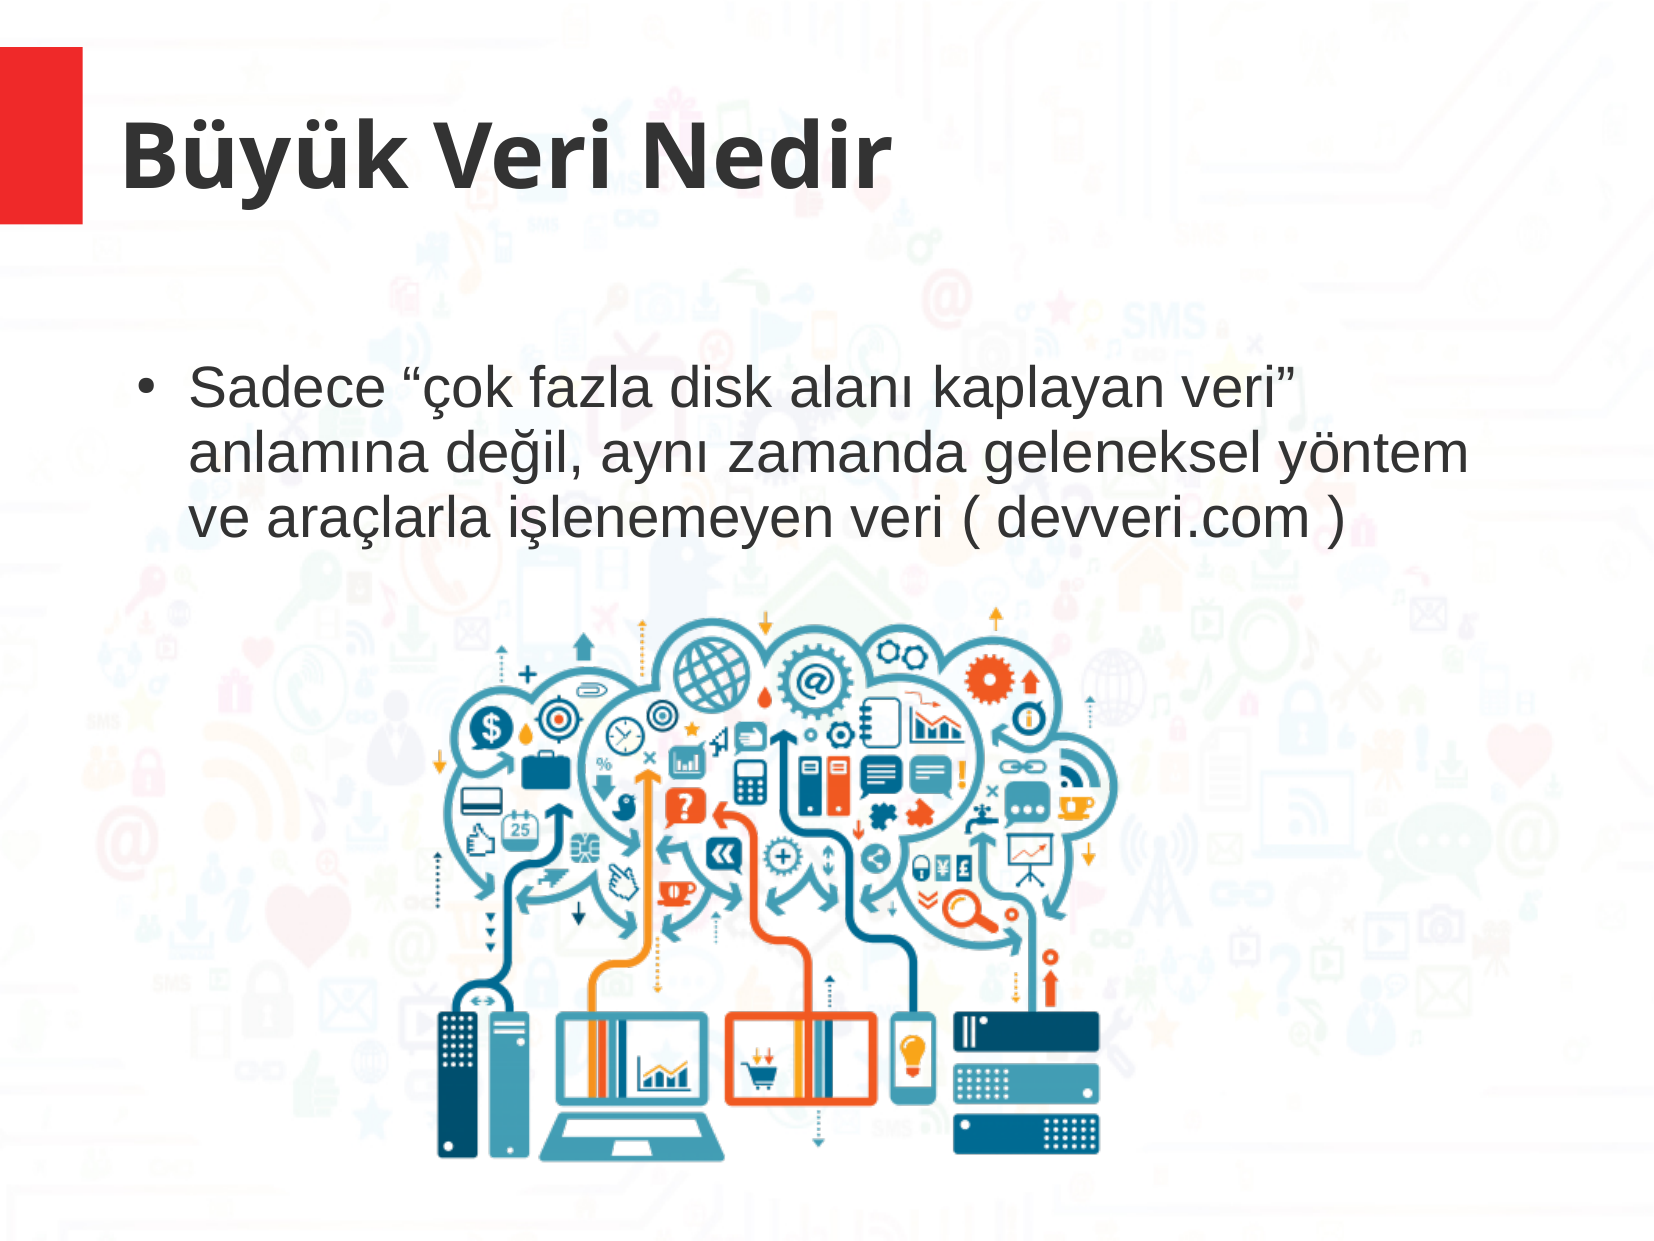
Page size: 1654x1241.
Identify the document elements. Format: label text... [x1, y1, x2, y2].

list Sadece “çok fazla disk alanı kaplayan veri” anlamına değil, aynı zamanda geleneksel yöntem ve araçlarla işlenemeyen veri ( devveri.com ) [118, 354, 1536, 1074]
title Büyük Veri Nedir [118, 49, 1571, 257]
picture [0, 0, 1654, 1241]
